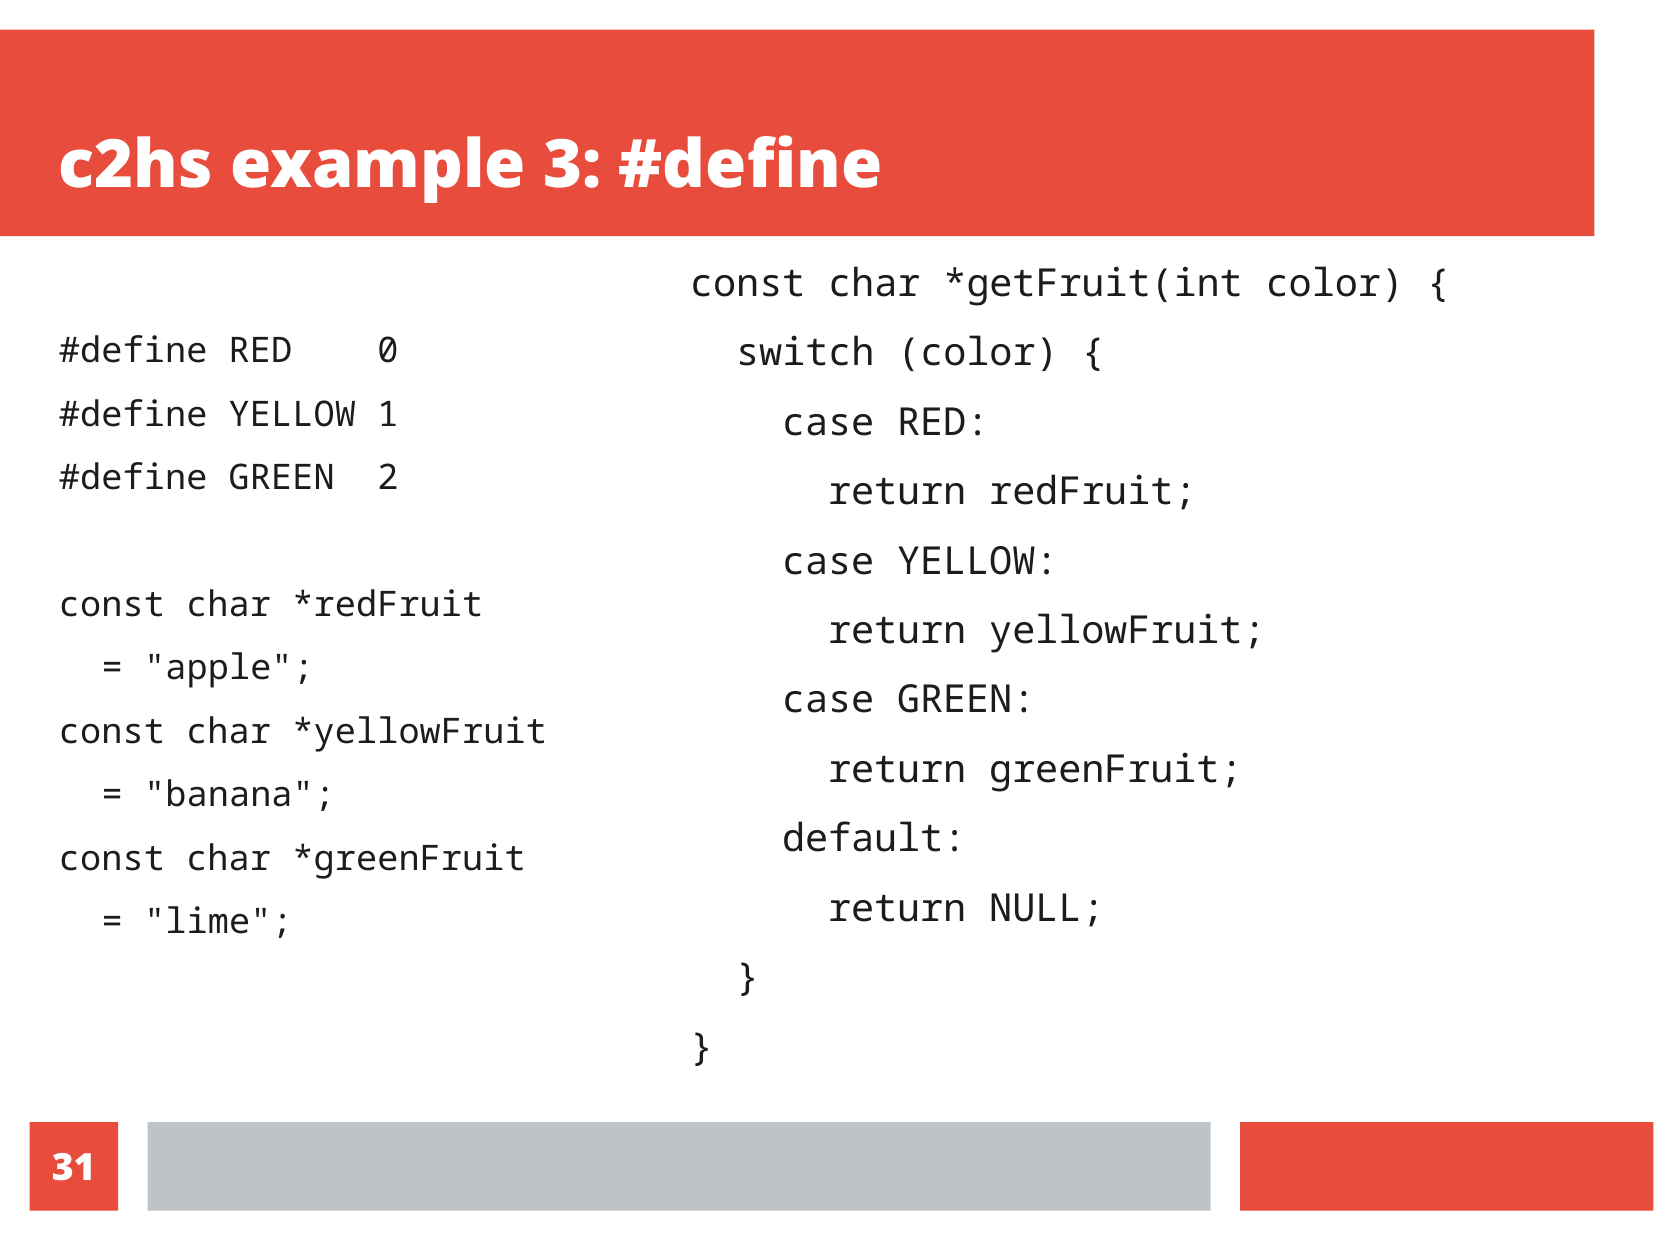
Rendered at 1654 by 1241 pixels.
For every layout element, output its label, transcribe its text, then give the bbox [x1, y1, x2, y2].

list #define RED 0 #define YELLOW 1 #define GREEN 2 const char *redFruit = "apple"; const char *yellowFruit = "banana"; const char *greenFruit = "lime"; [59, 324, 661, 946]
title c2hs example 3: #define [59, 59, 1595, 207]
list const char *getFruit(int color) { switch (color) { case RED: return redFruit; case YELLOW: return yellowFruit; case GREEN: return greenFruit; default: return NULL; } } [690, 255, 1591, 1081]
